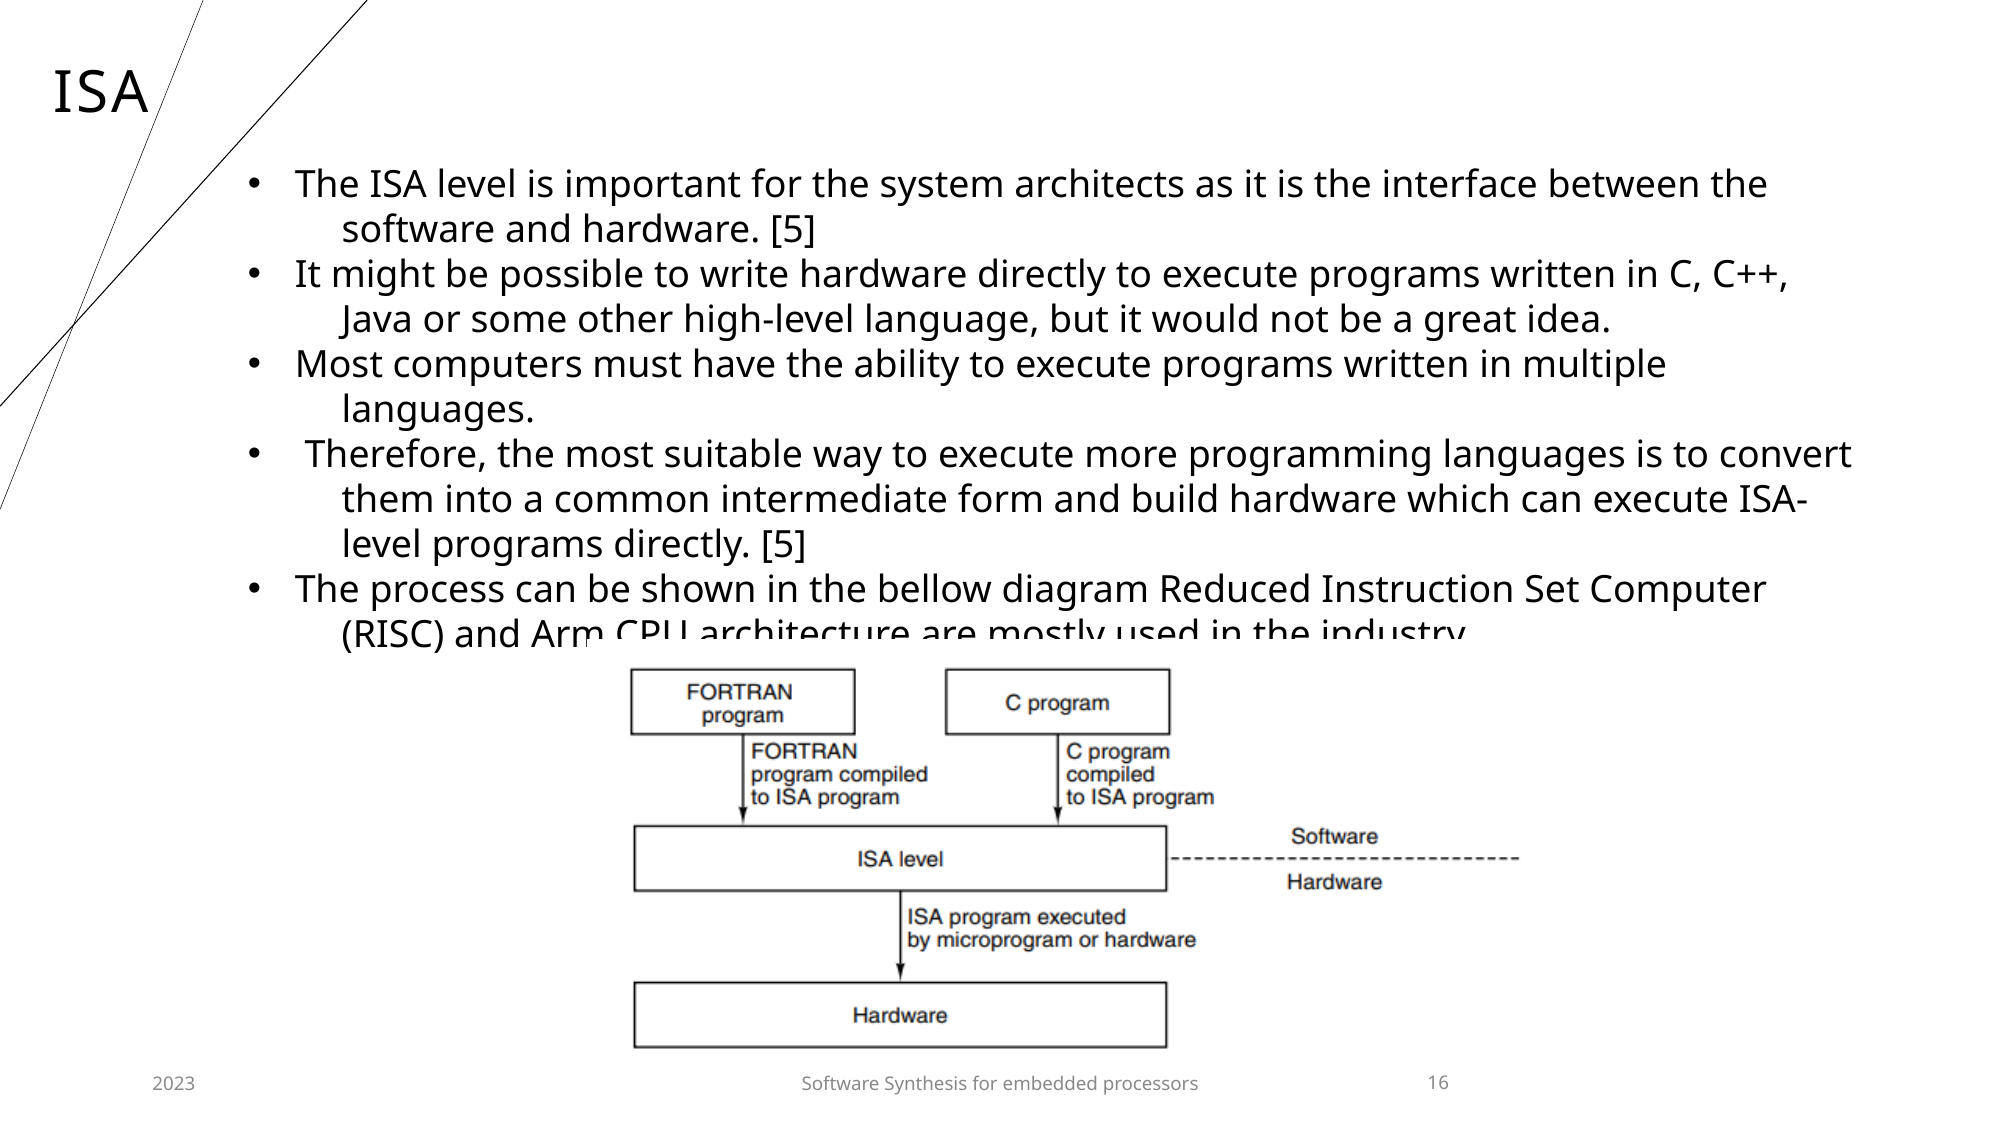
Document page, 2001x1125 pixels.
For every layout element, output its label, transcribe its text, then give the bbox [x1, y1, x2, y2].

text_box 2023 [137, 1053, 588, 1114]
text_box [1412, 1053, 1863, 1114]
title ISA [0, 34, 203, 153]
text_box Software Synthesis for embedded processors [662, 1070, 1338, 1114]
picture [587, 639, 1602, 1070]
text_box The ISA level is important for the system architects as it is the interface between the software and hardware. [5] It might be possible to write hardware directly to execute programs written in C, C++, Java or some other high-level language, but it would not be a great idea. Most computers must have the ability to execute programs written in multiple languages. Therefore, the most suitable way to execute more programming languages is to convert them into a common intermediate form and build hardware which can execute ISA-level programs directly. [5] The process can be shown in the bellow diagram Reduced Instruction Set Computer (RISC) and Arm CPU architecture are mostly used in the industry. [232, 152, 1878, 623]
